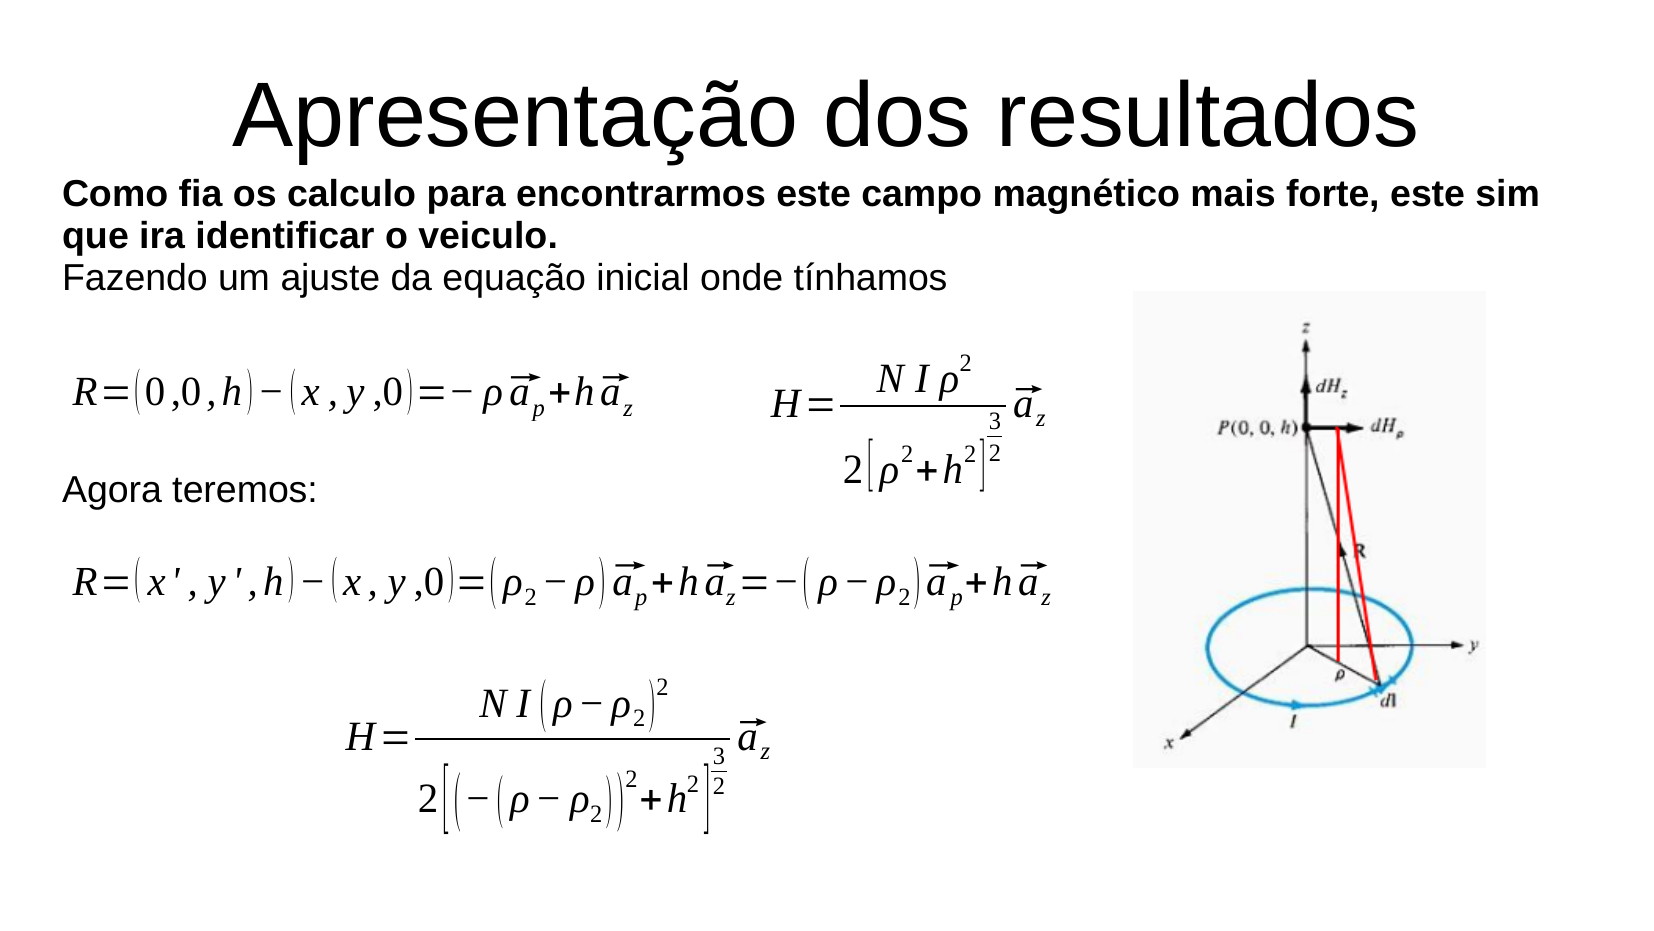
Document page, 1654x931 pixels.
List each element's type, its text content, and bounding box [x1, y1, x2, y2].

chart [767, 350, 1047, 495]
chart [70, 366, 634, 421]
title Apresentação dos resultados [82, 12, 1571, 165]
chart [342, 673, 771, 838]
picture [1133, 291, 1486, 768]
text_box Agora teremos: [47, 460, 686, 518]
chart [70, 555, 1052, 613]
text_box Como fia os calculo para encontrarmos este campo magnético mais forte, este sim que ira identificar o veiculo. Fazendo um ajuste da equação inicial onde tínhamos [47, 165, 1619, 307]
